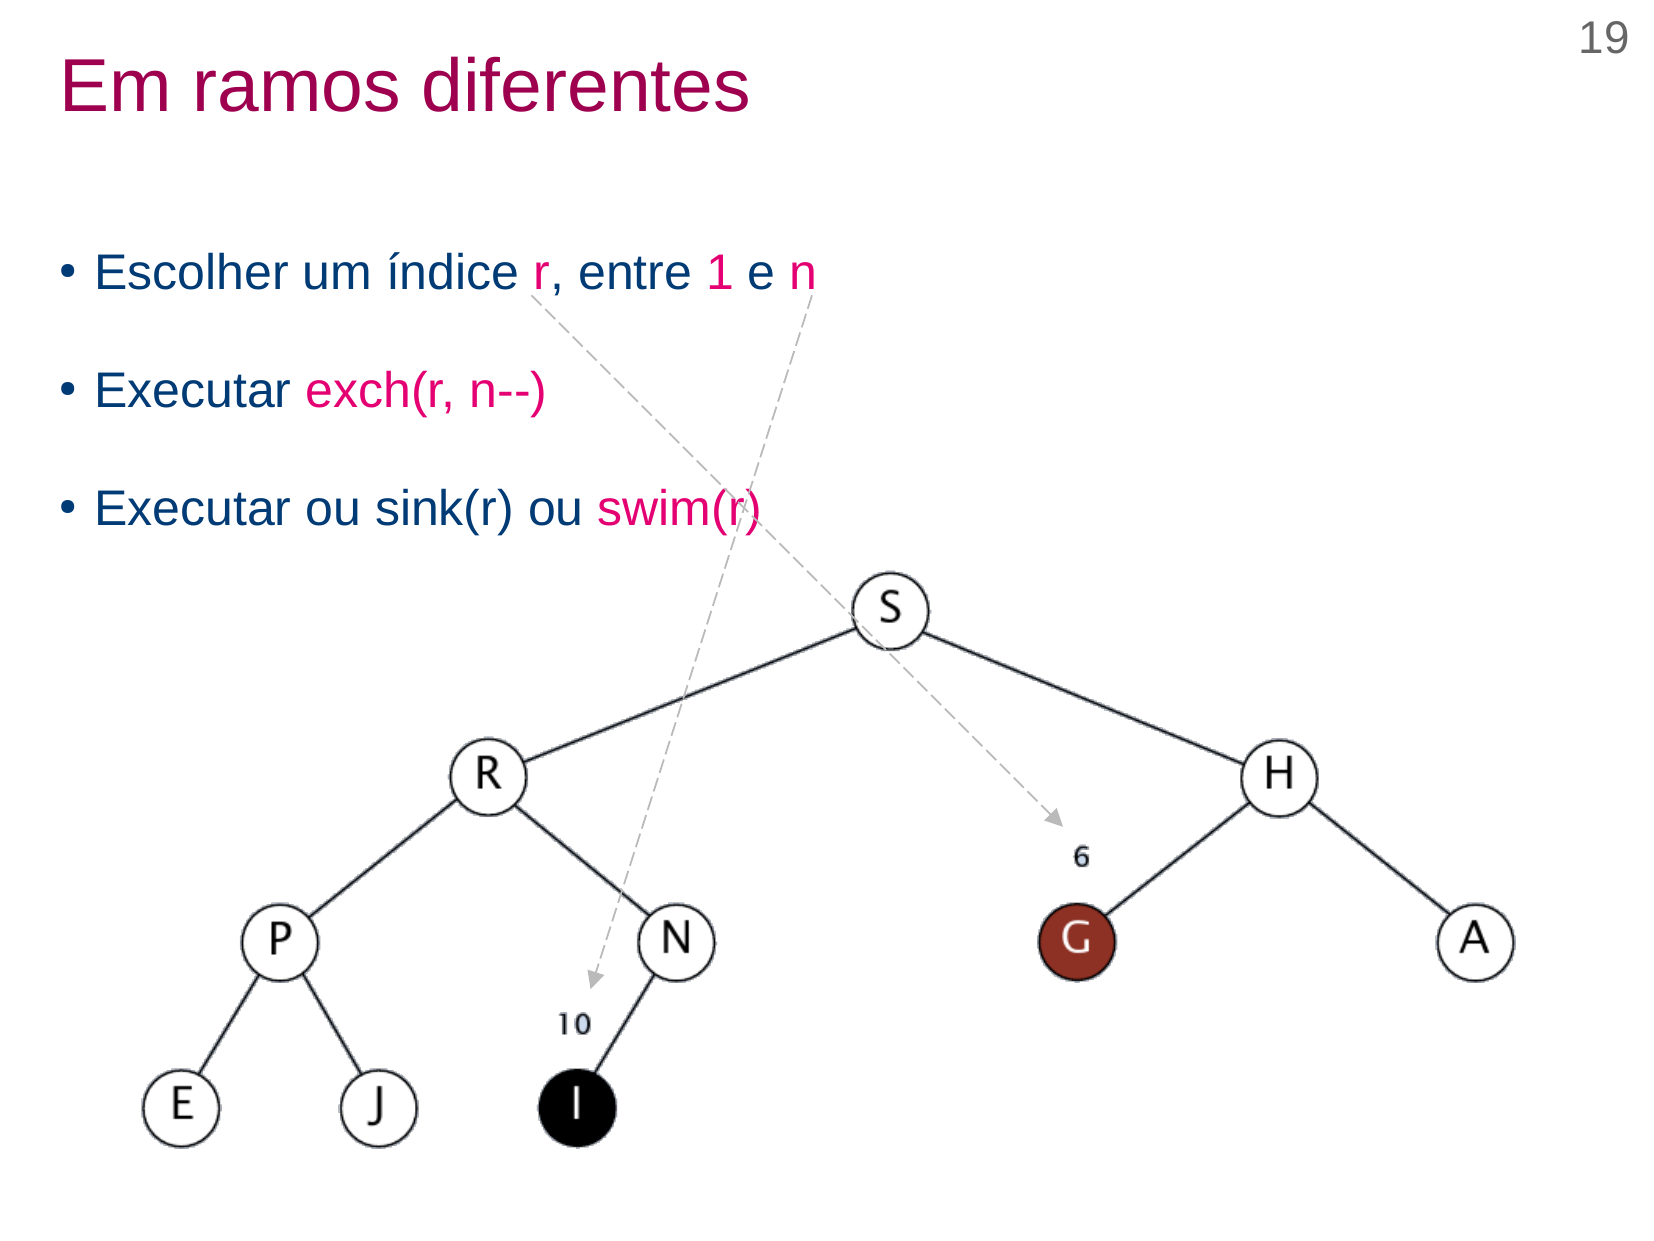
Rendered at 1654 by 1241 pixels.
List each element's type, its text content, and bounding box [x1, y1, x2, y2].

list Escolher um índice r, entre 1 e n Executar exch(r, n--) Executar ou sink(r) ou swim(r) [59, 236, 1595, 1211]
picture [128, 565, 1522, 1163]
title Em ramos diferentes [59, 29, 1595, 148]
